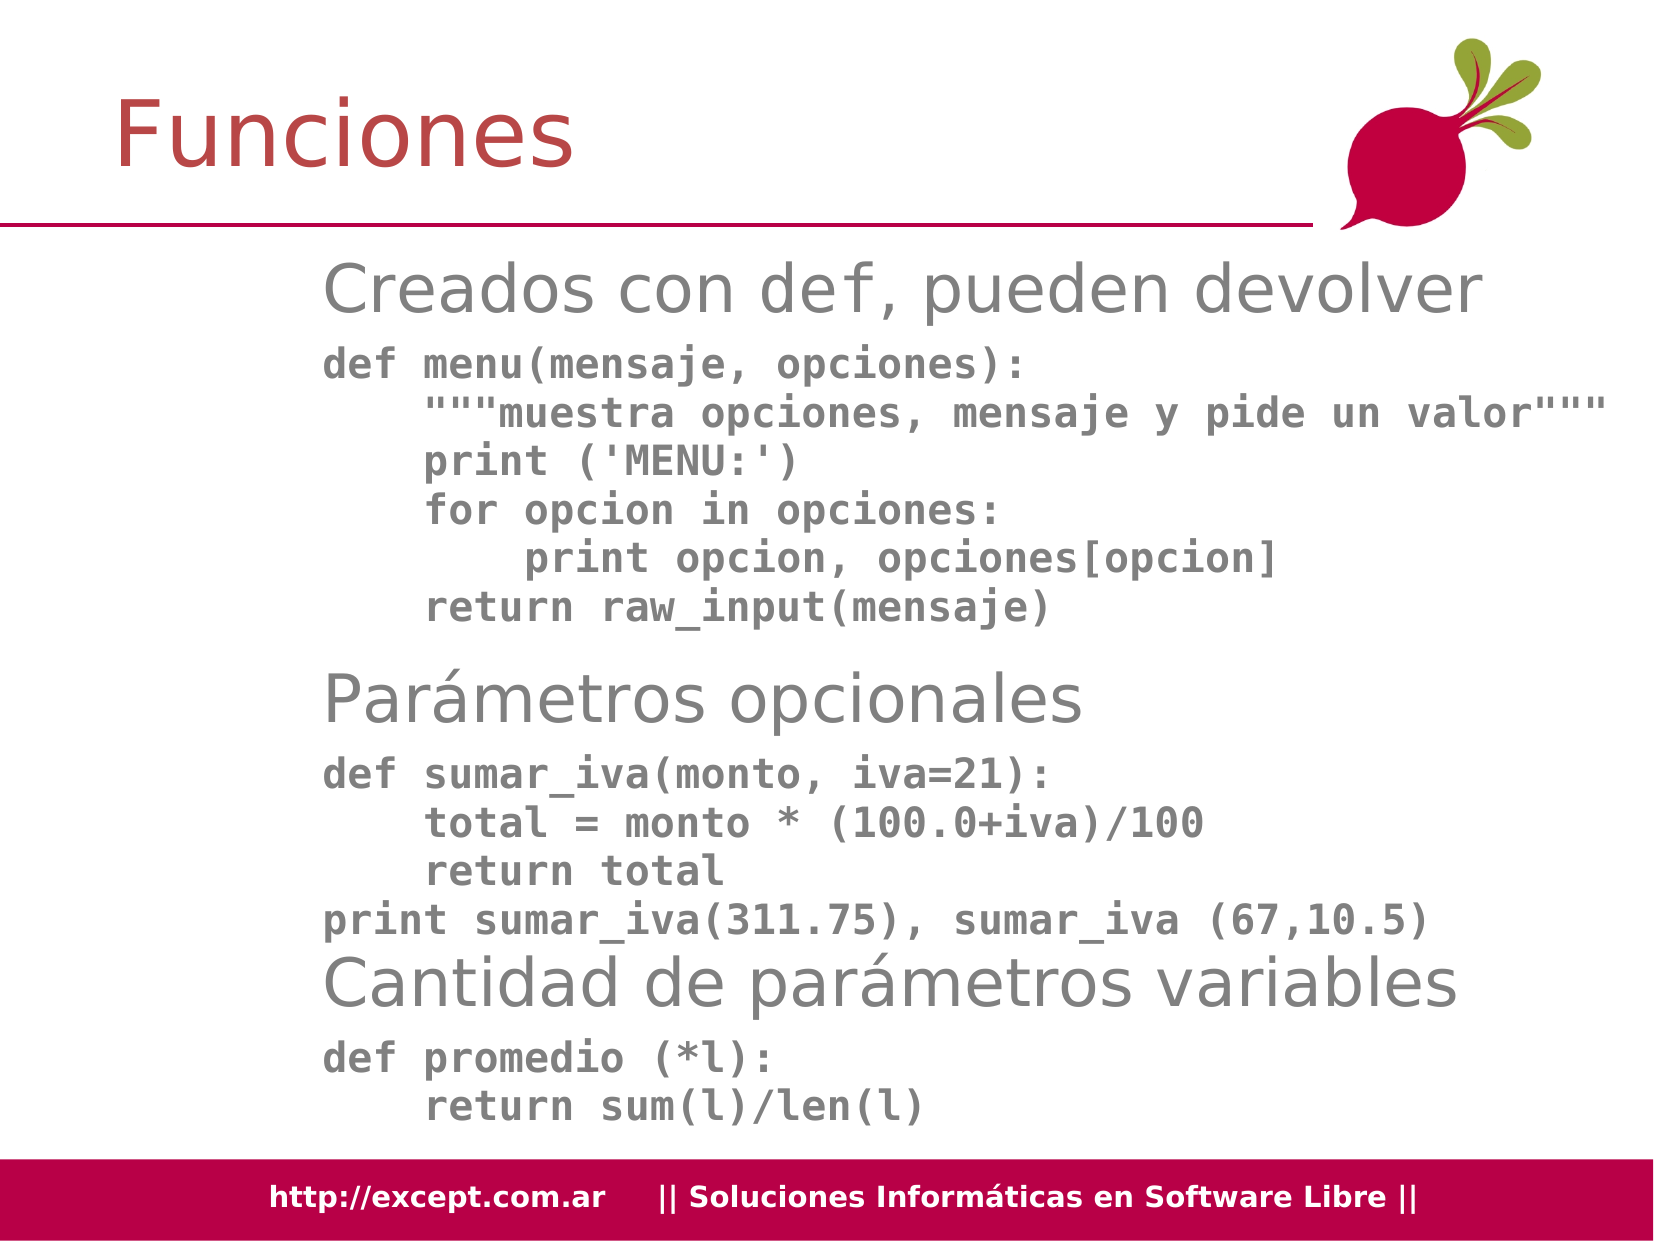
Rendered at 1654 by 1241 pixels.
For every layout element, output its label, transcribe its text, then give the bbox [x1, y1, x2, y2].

list Creados con def, pueden devolver def menu(mensaje, opciones): """muestra opciones, mensaje y pide un valor""" print ('MENU:') for opcion in opciones: print opcion, opciones[opcion] return raw_input(mensaje) Parámetros opcionales def sumar_iva(monto, iva=21): total = monto * (100.0+iva)/100 return total print sumar_iva(311.75), sumar_iva (67,10.5) Cantidad de parámetros variables def promedio (*l): return sum(l)/len(l) [322, 250, 1653, 1233]
title Funciones [112, 76, 1313, 194]
picture [1330, 23, 1556, 237]
